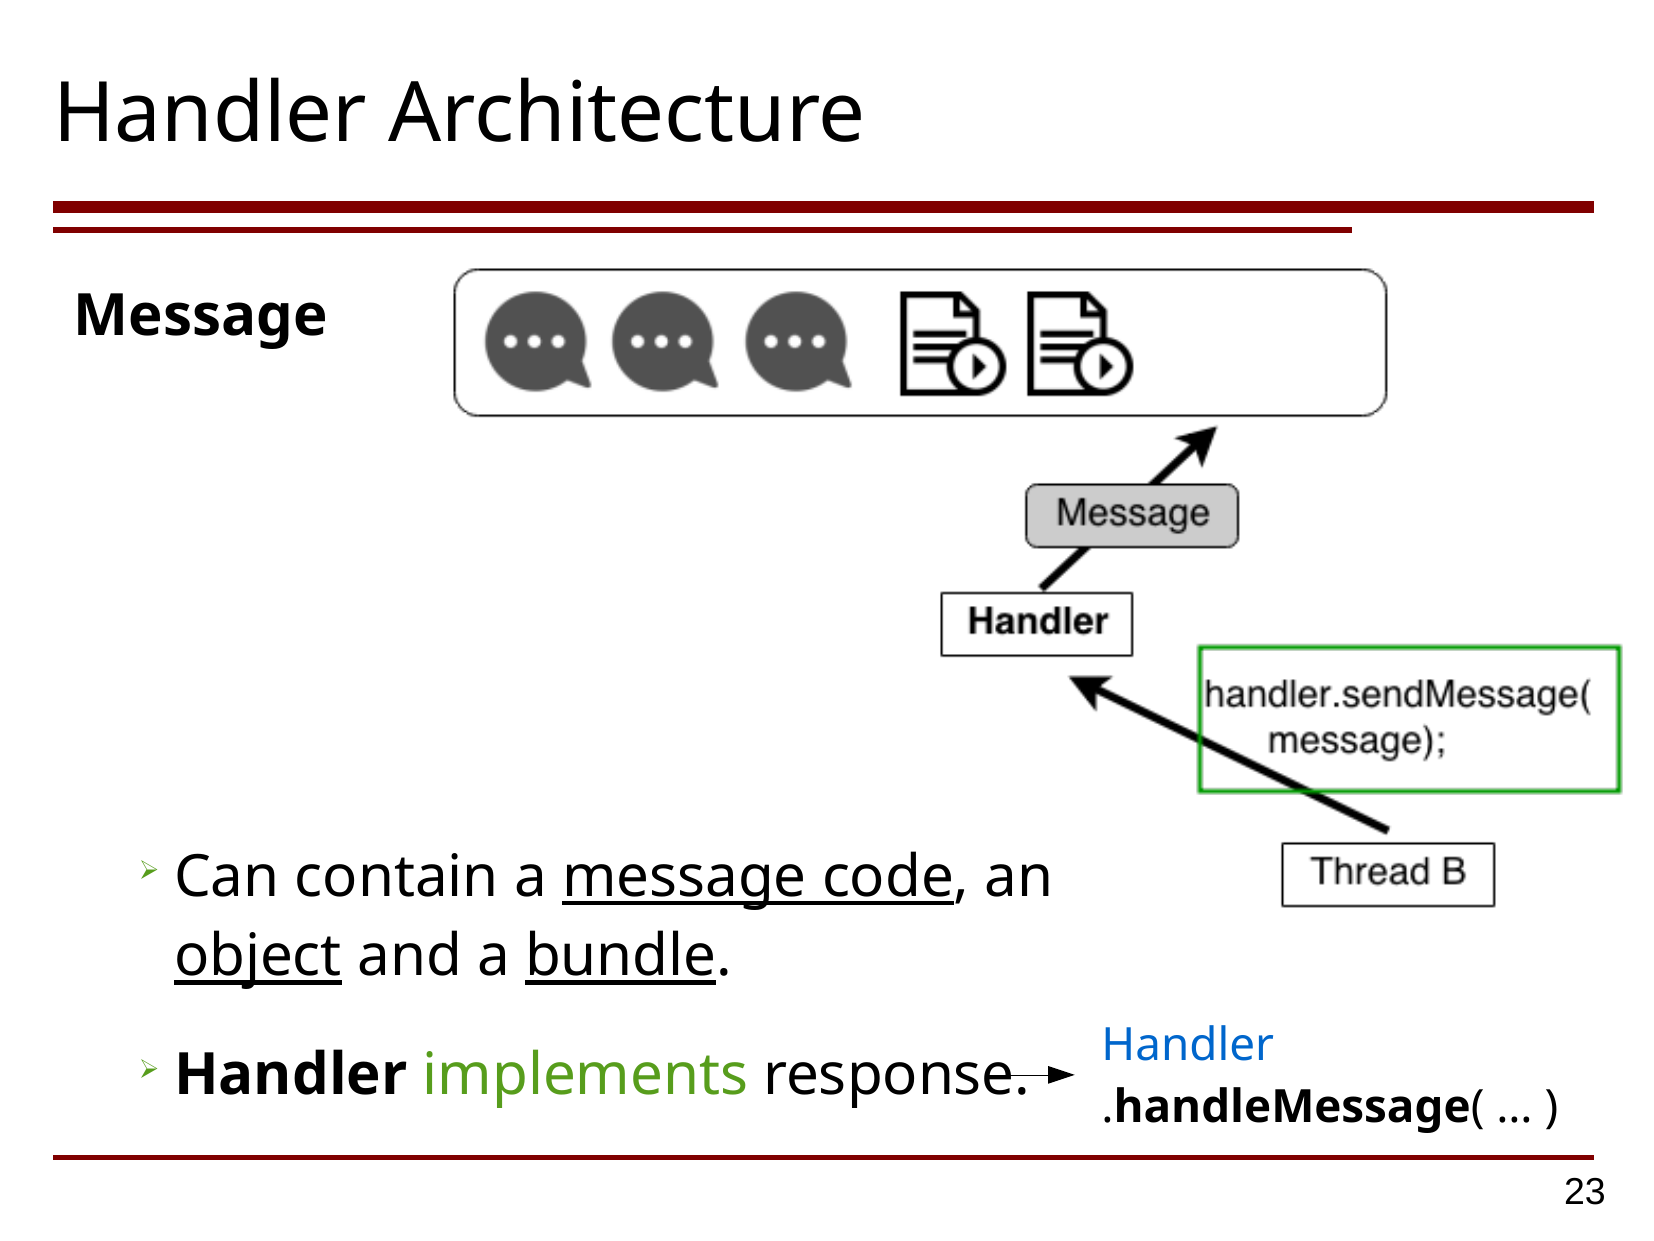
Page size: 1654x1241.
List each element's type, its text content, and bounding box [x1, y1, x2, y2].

text_box <number> [35, 1163, 1654, 1221]
text_box Message [59, 265, 1595, 359]
text_box Can contain a message code, an object and a bundle. Handler implements response. [88, 826, 1123, 1115]
picture [452, 267, 1625, 916]
text_box Handler .handleMessage( … ) [1086, 1003, 1648, 1134]
subtitle Handler Architecture [53, 48, 1542, 172]
